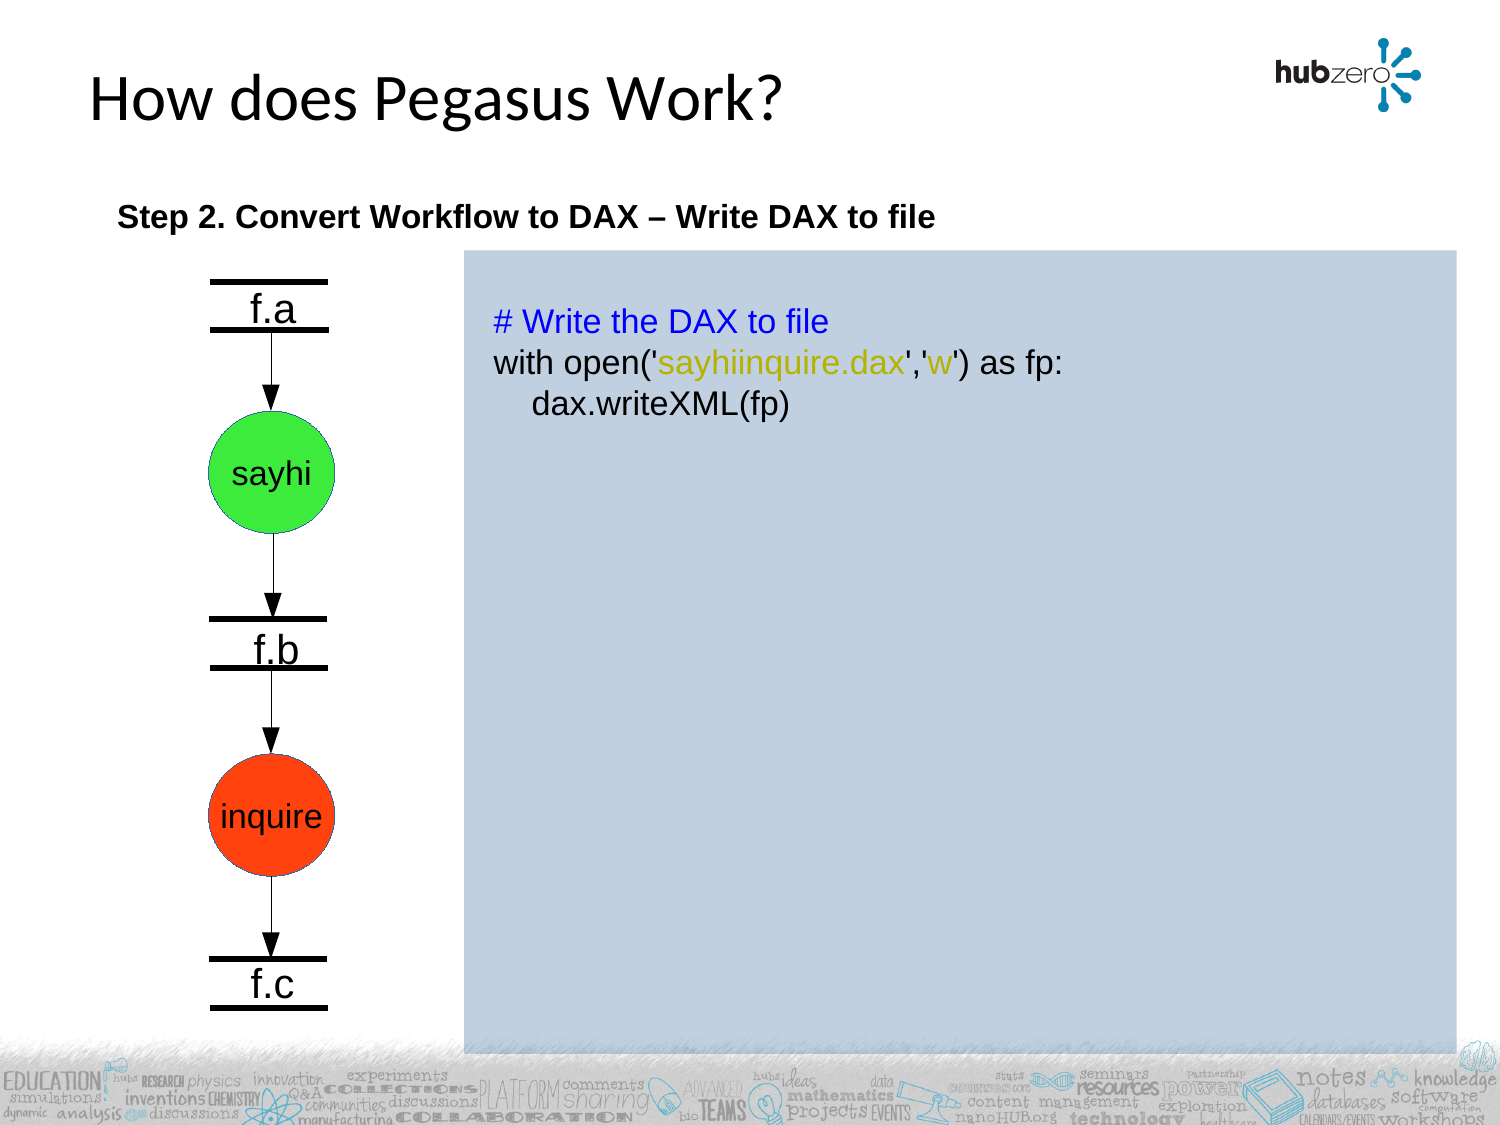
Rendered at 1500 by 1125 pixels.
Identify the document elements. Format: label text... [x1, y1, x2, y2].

text_box f.c [235, 949, 269, 956]
text_box f.c [235, 1011, 322, 1015]
picture [0, 1034, 1500, 1125]
text_box f.c [273, 949, 322, 956]
text_box f.a [235, 285, 312, 327]
text_box f.b [272, 671, 315, 680]
text_box f.c [235, 962, 322, 1005]
text_box Step 2. Convert Workflow to DAX – Write DAX to file [102, 187, 968, 251]
picture [1272, 35, 1424, 44]
text_box f.a [235, 333, 271, 339]
text_box f.b [238, 671, 271, 680]
text_box f.b [238, 622, 315, 665]
text_box sayhi [208, 411, 335, 534]
text_box f.a [235, 274, 312, 279]
text_box # Write the DAX to file with open('sayhiinquire.dax','w') as fp: dax.writeXML(fp) [478, 291, 1079, 430]
text_box [464, 250, 1457, 1054]
text_box inquire [208, 753, 335, 877]
title How does Pegasus Work? [75, 44, 1425, 144]
text_box f.a [272, 333, 312, 339]
